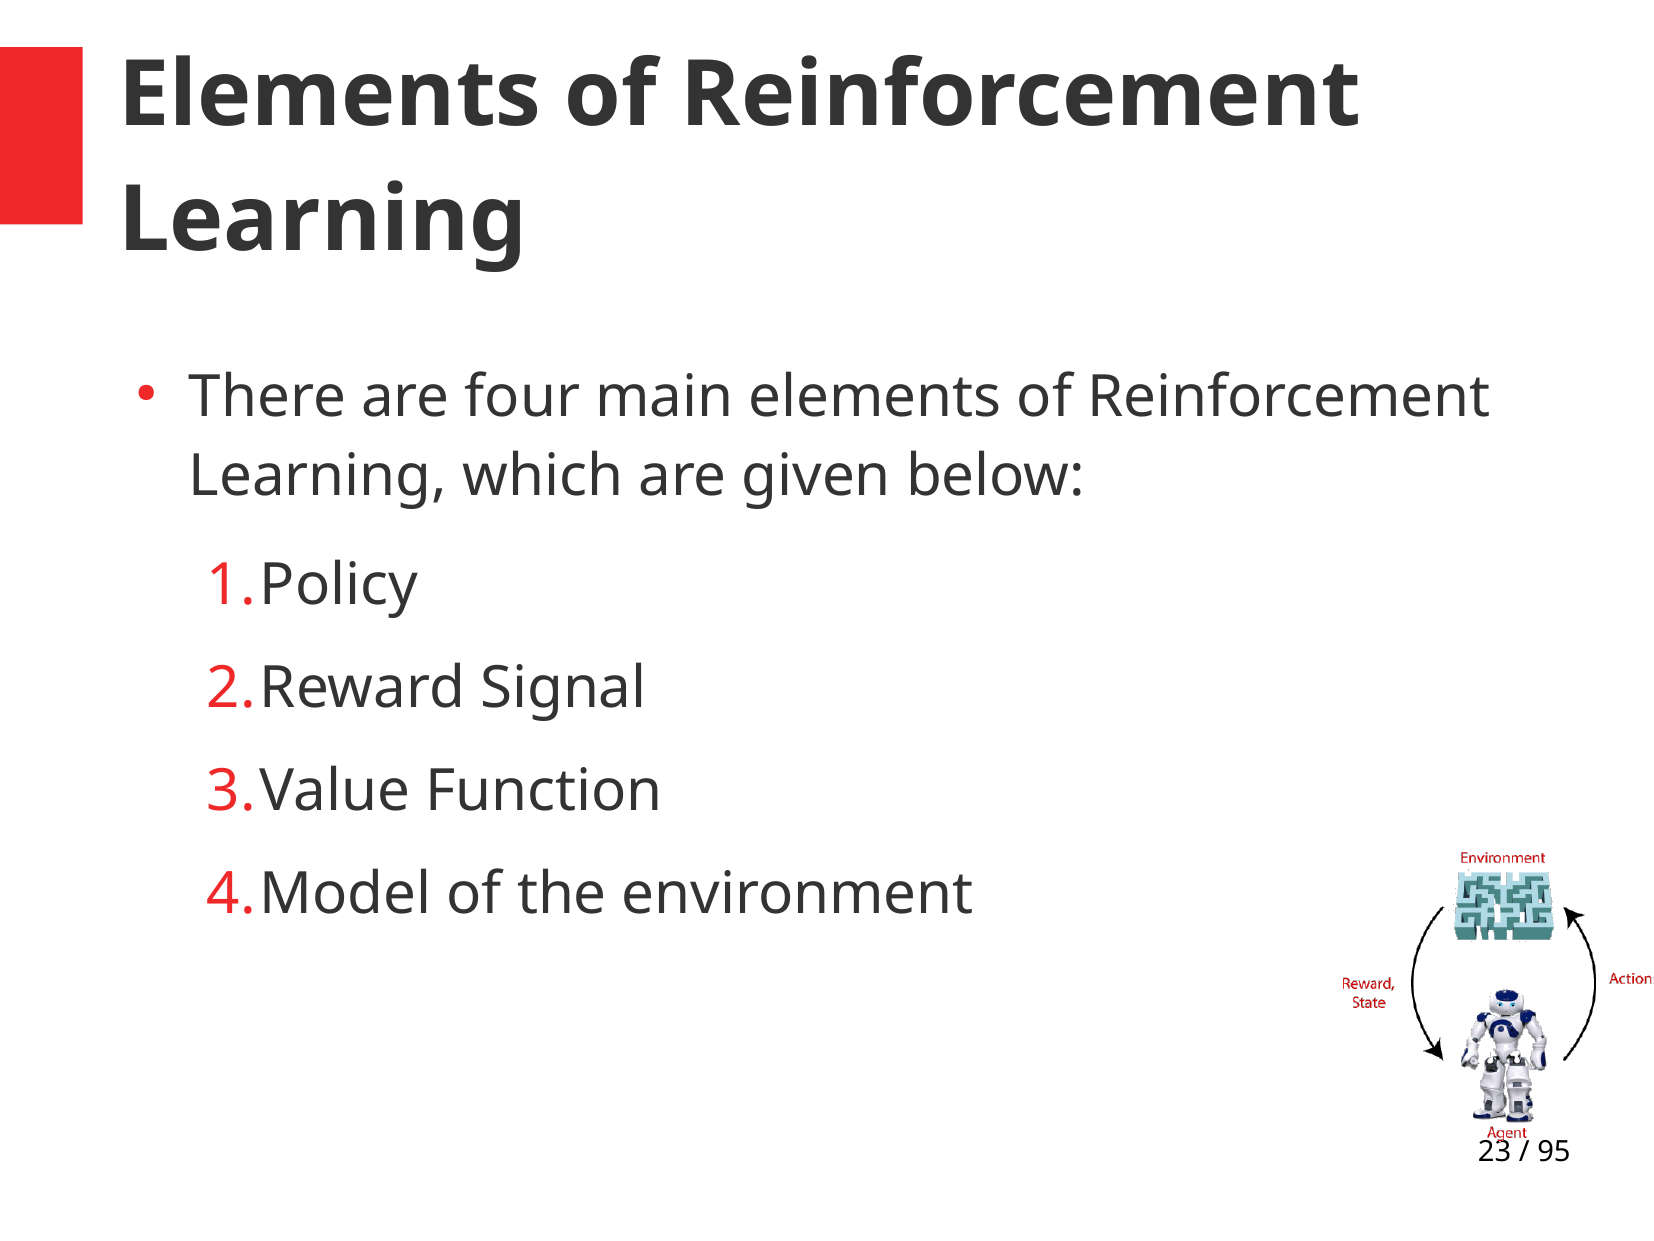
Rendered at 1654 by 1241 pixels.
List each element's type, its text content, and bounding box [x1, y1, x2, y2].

list There are four main elements of Reinforcement Learning, which are given below: Policy Reward Signal Value Function Model of the environment [118, 354, 1536, 1074]
picture [1334, 847, 1654, 1146]
title Elements of Reinforcement Learning [118, 28, 1571, 278]
